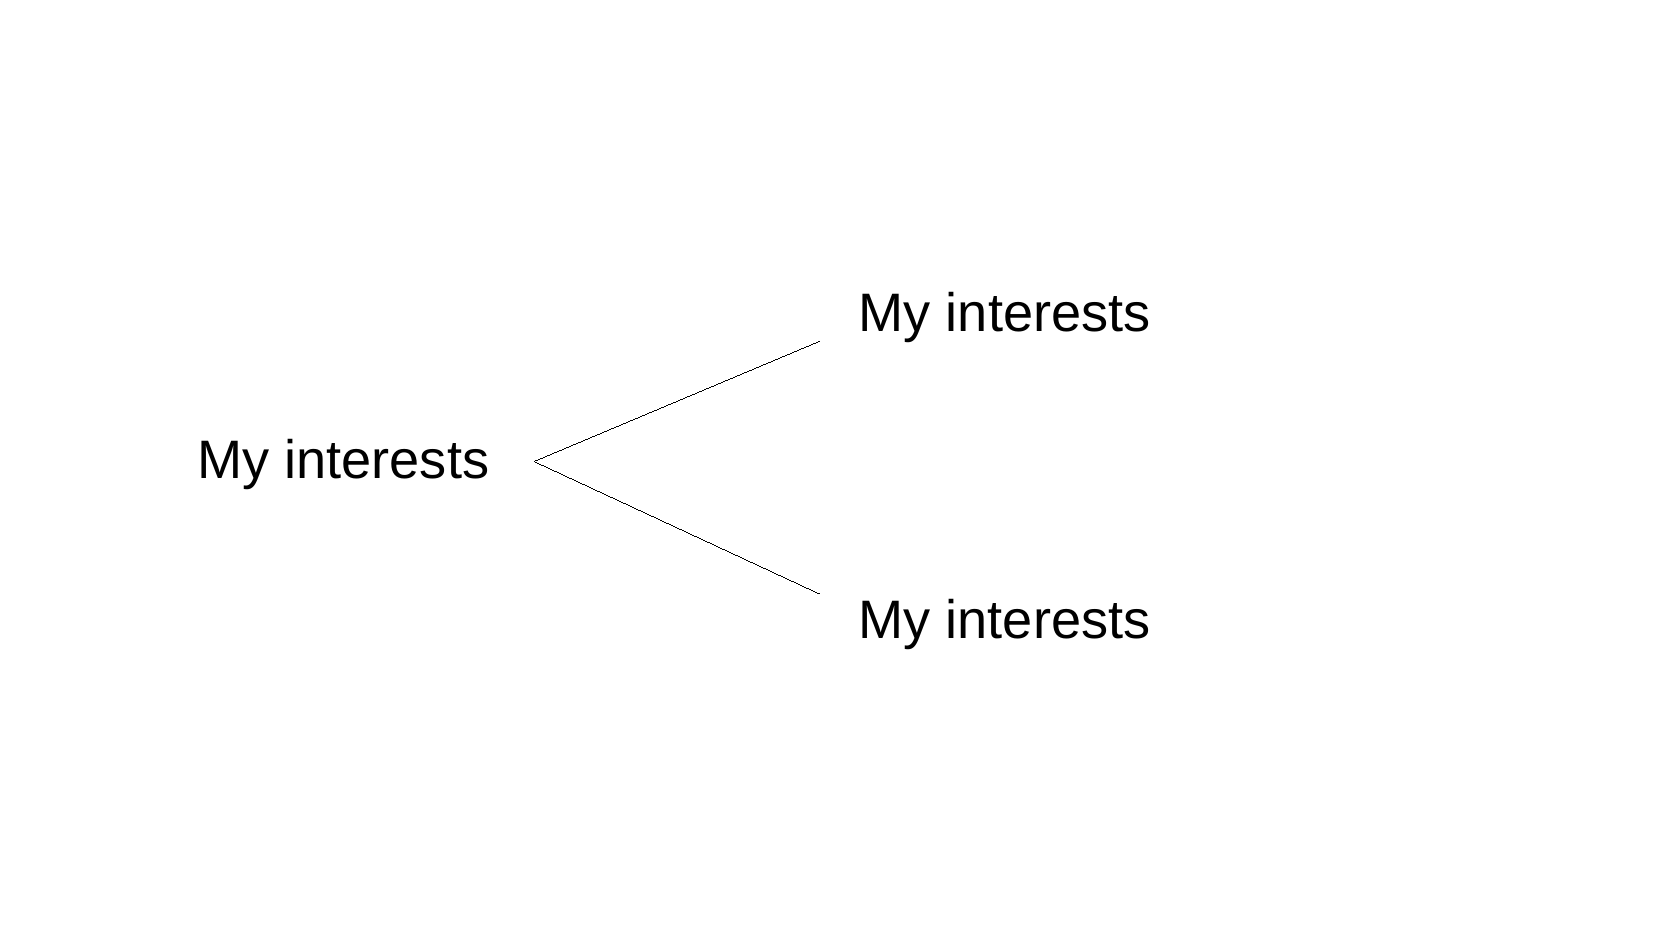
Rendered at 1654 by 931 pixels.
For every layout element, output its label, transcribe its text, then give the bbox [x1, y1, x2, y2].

title My interests [733, 272, 1277, 353]
title My interests [733, 579, 1277, 660]
title My interests [71, 419, 616, 501]
